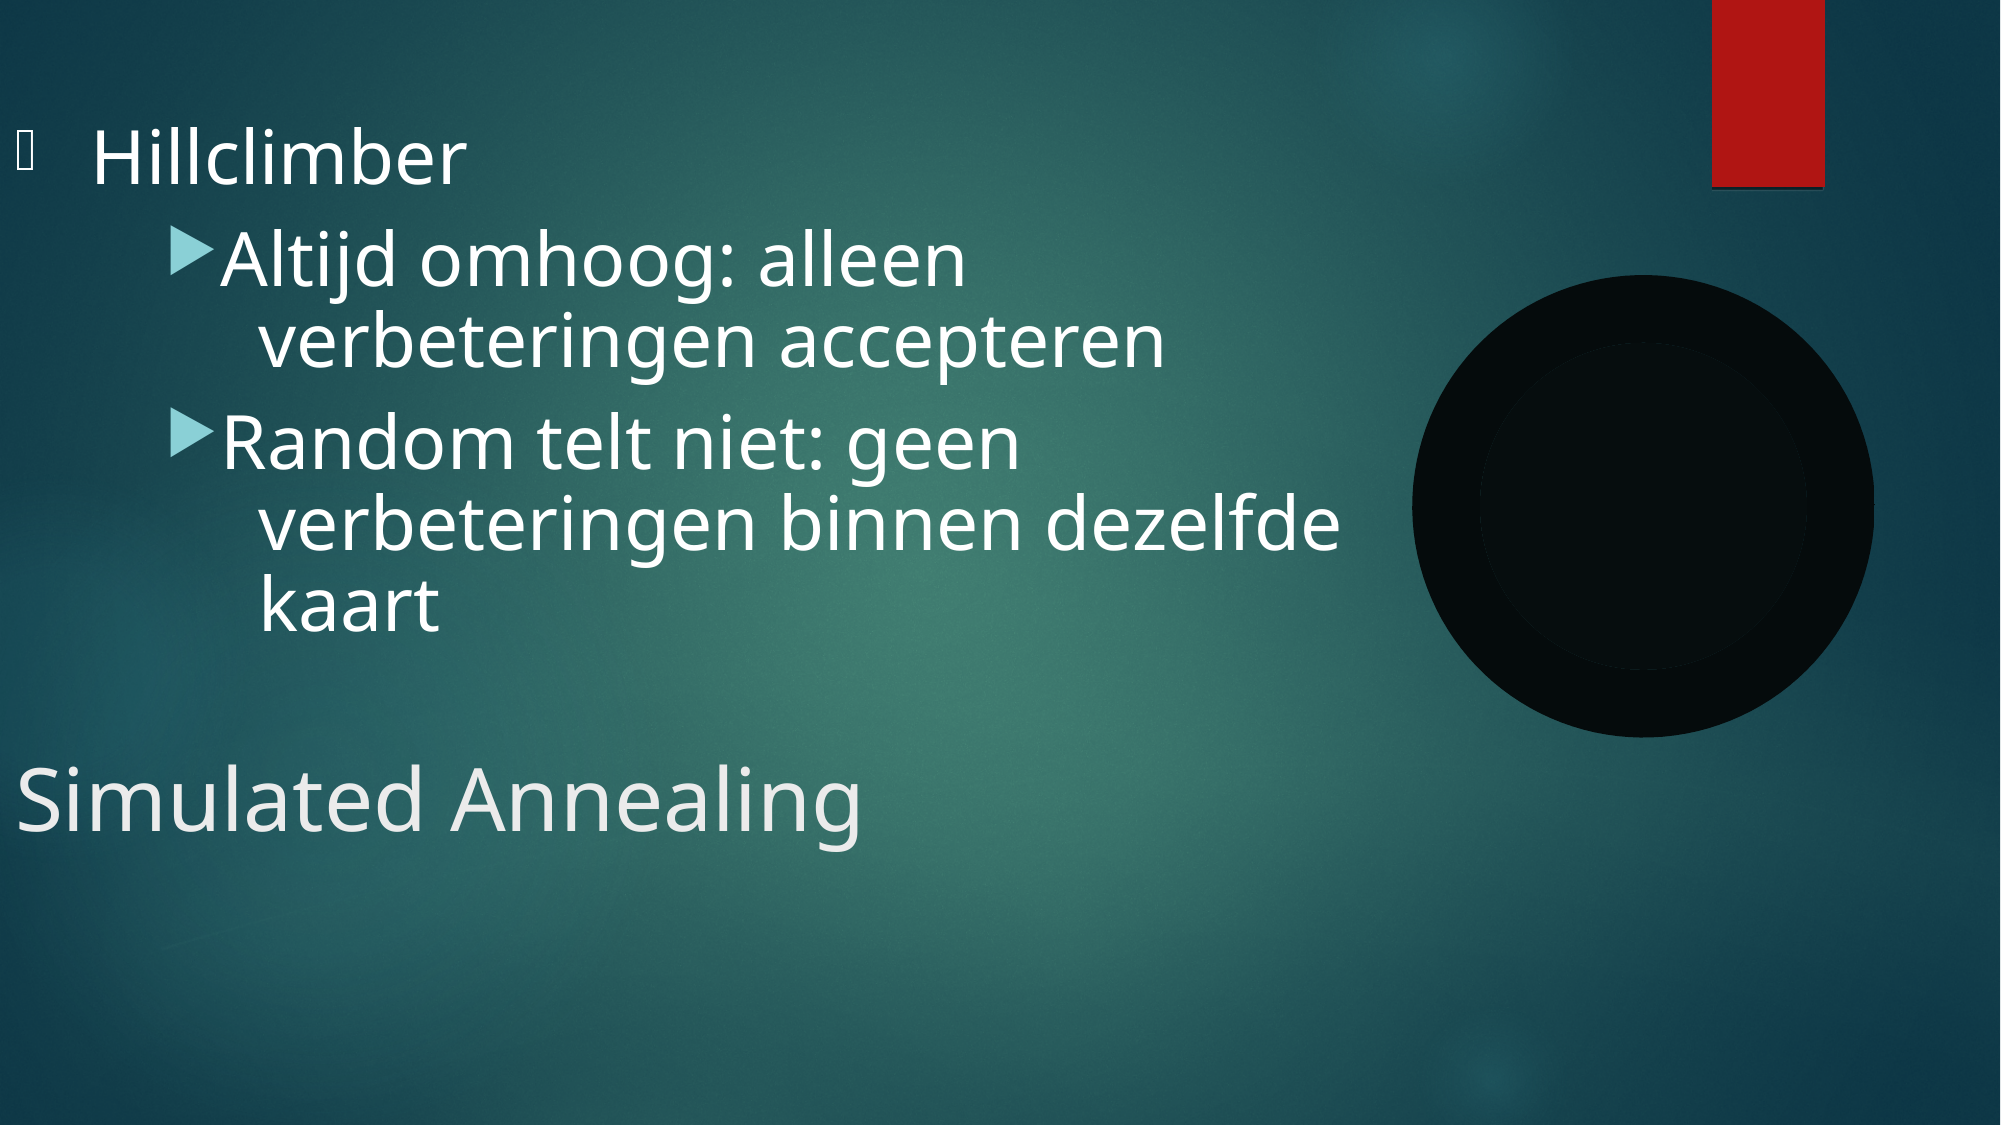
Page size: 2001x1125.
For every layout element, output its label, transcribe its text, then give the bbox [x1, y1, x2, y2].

title Simulated Annealing [0, 736, 1401, 984]
list Hillclimber Altijd omhoog: alleen verbeteringen accepteren Random telt niet: geen verbeteringen binnen dezelfde kaart [0, 112, 1401, 706]
